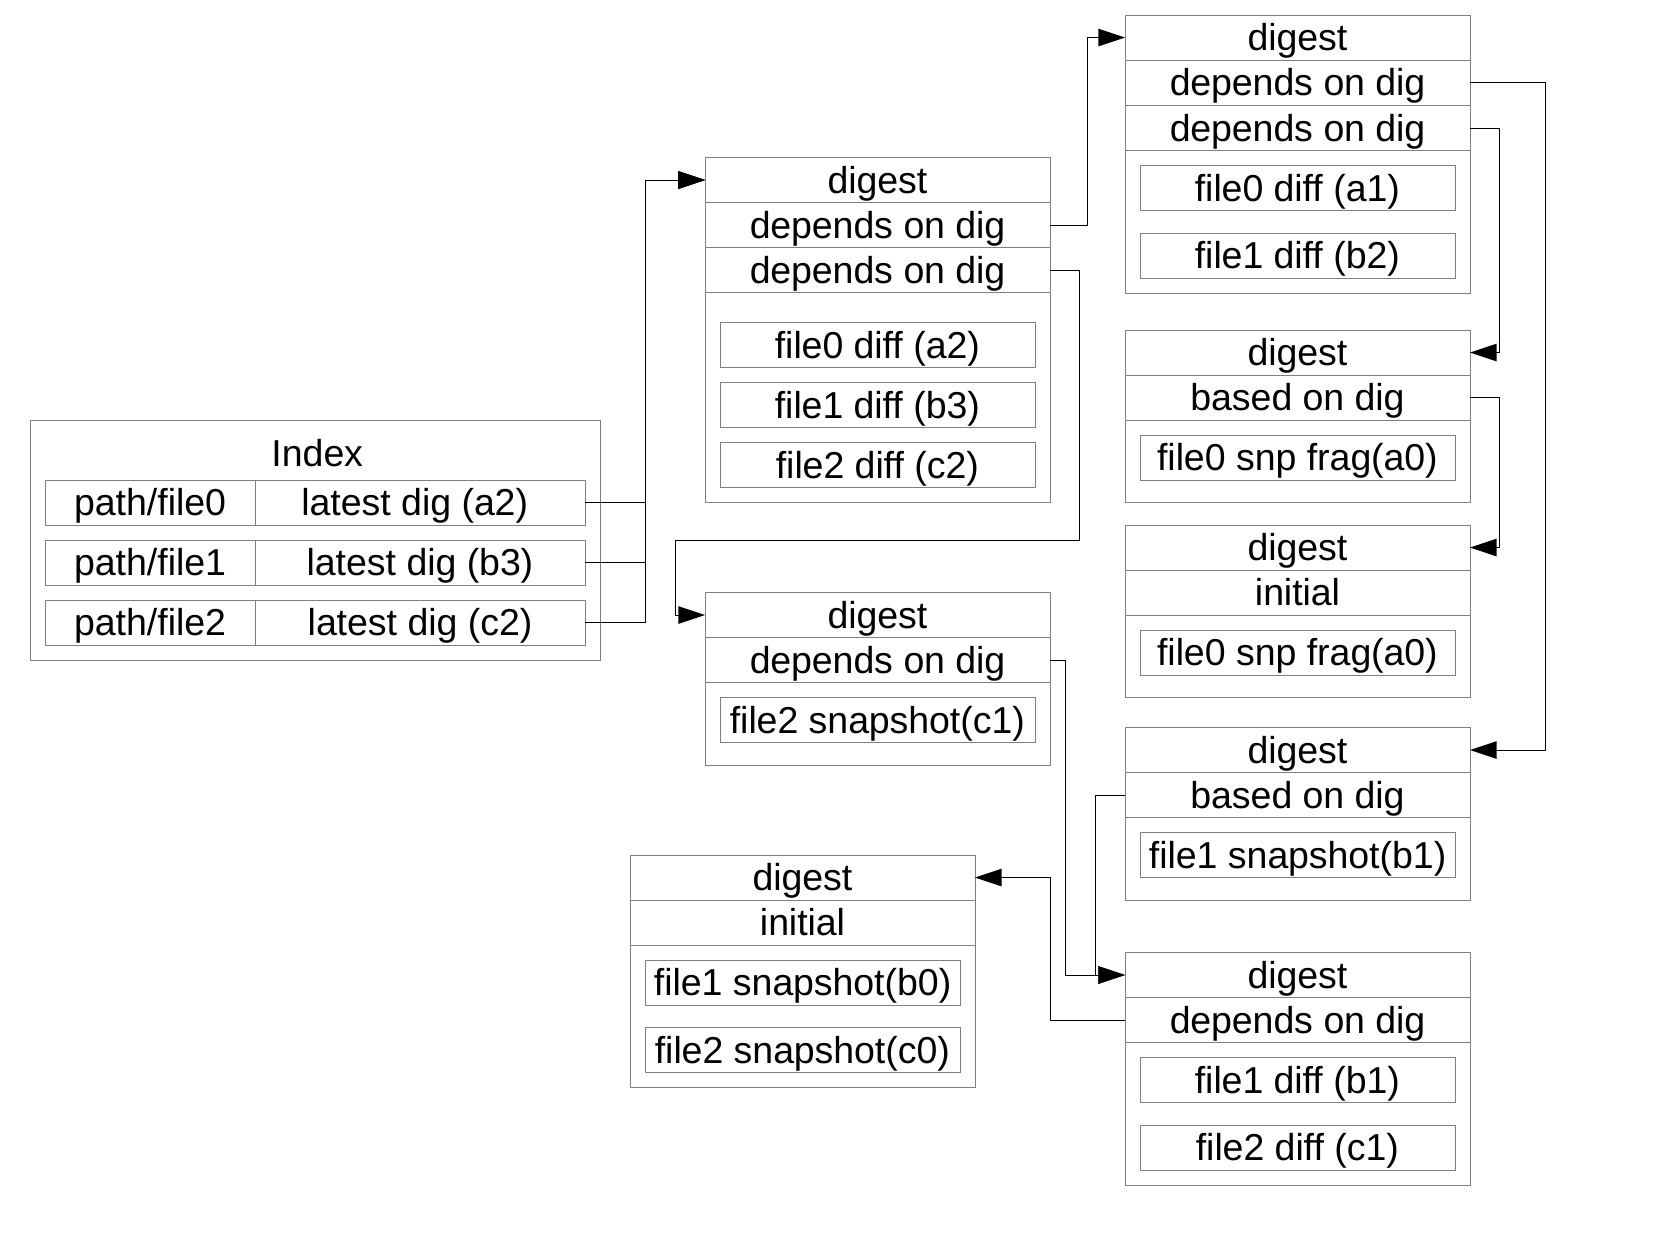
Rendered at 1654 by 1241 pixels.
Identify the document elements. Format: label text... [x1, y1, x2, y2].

text_box initial [1125, 570, 1471, 615]
text_box digest [705, 592, 1051, 637]
text_box latest dig (a2) [255, 480, 586, 526]
text_box based on dig [1125, 375, 1471, 420]
text_box Index [256, 425, 378, 483]
text_box digest [1125, 727, 1471, 772]
text_box initial [630, 900, 976, 945]
text_box file2 snapshot(c0) [645, 1027, 961, 1073]
text_box file0 snp frag(a0) [1140, 630, 1456, 676]
text_box file1 diff (b2) [1140, 233, 1456, 279]
text_box file0 snp frag(a0) [1140, 435, 1456, 481]
text_box digest [1125, 952, 1471, 997]
text_box path/file2 [45, 600, 255, 646]
text_box file2 diff (c2) [720, 442, 1036, 488]
text_box digest [1125, 15, 1471, 60]
text_box file1 diff (b3) [720, 382, 1036, 428]
text_box depends on dig [1125, 997, 1471, 1042]
text_box digest [630, 855, 976, 900]
text_box depends on dig [705, 247, 1051, 293]
text_box depends on dig [1125, 105, 1471, 151]
text_box depends on dig [1125, 60, 1471, 105]
text_box path/file0 [45, 480, 255, 526]
text_box file0 diff (a2) [720, 322, 1036, 368]
text_box digest [1125, 525, 1471, 570]
text_box file1 diff (b1) [1140, 1057, 1456, 1103]
text_box digest [705, 157, 1051, 202]
text_box file2 snapshot(c1) [720, 697, 1036, 743]
text_box depends on dig [705, 202, 1051, 247]
text_box latest dig (c2) [255, 600, 586, 646]
text_box latest dig (b3) [255, 540, 586, 586]
text_box file0 diff (a1) [1140, 165, 1456, 211]
text_box file2 diff (c1) [1140, 1125, 1456, 1171]
text_box digest [1125, 330, 1471, 375]
text_box file1 snapshot(b0) [645, 960, 961, 1006]
text_box path/file1 [45, 540, 255, 586]
text_box file1 snapshot(b1) [1140, 832, 1456, 878]
text_box depends on dig [705, 637, 1051, 682]
text_box based on dig [1125, 772, 1471, 817]
